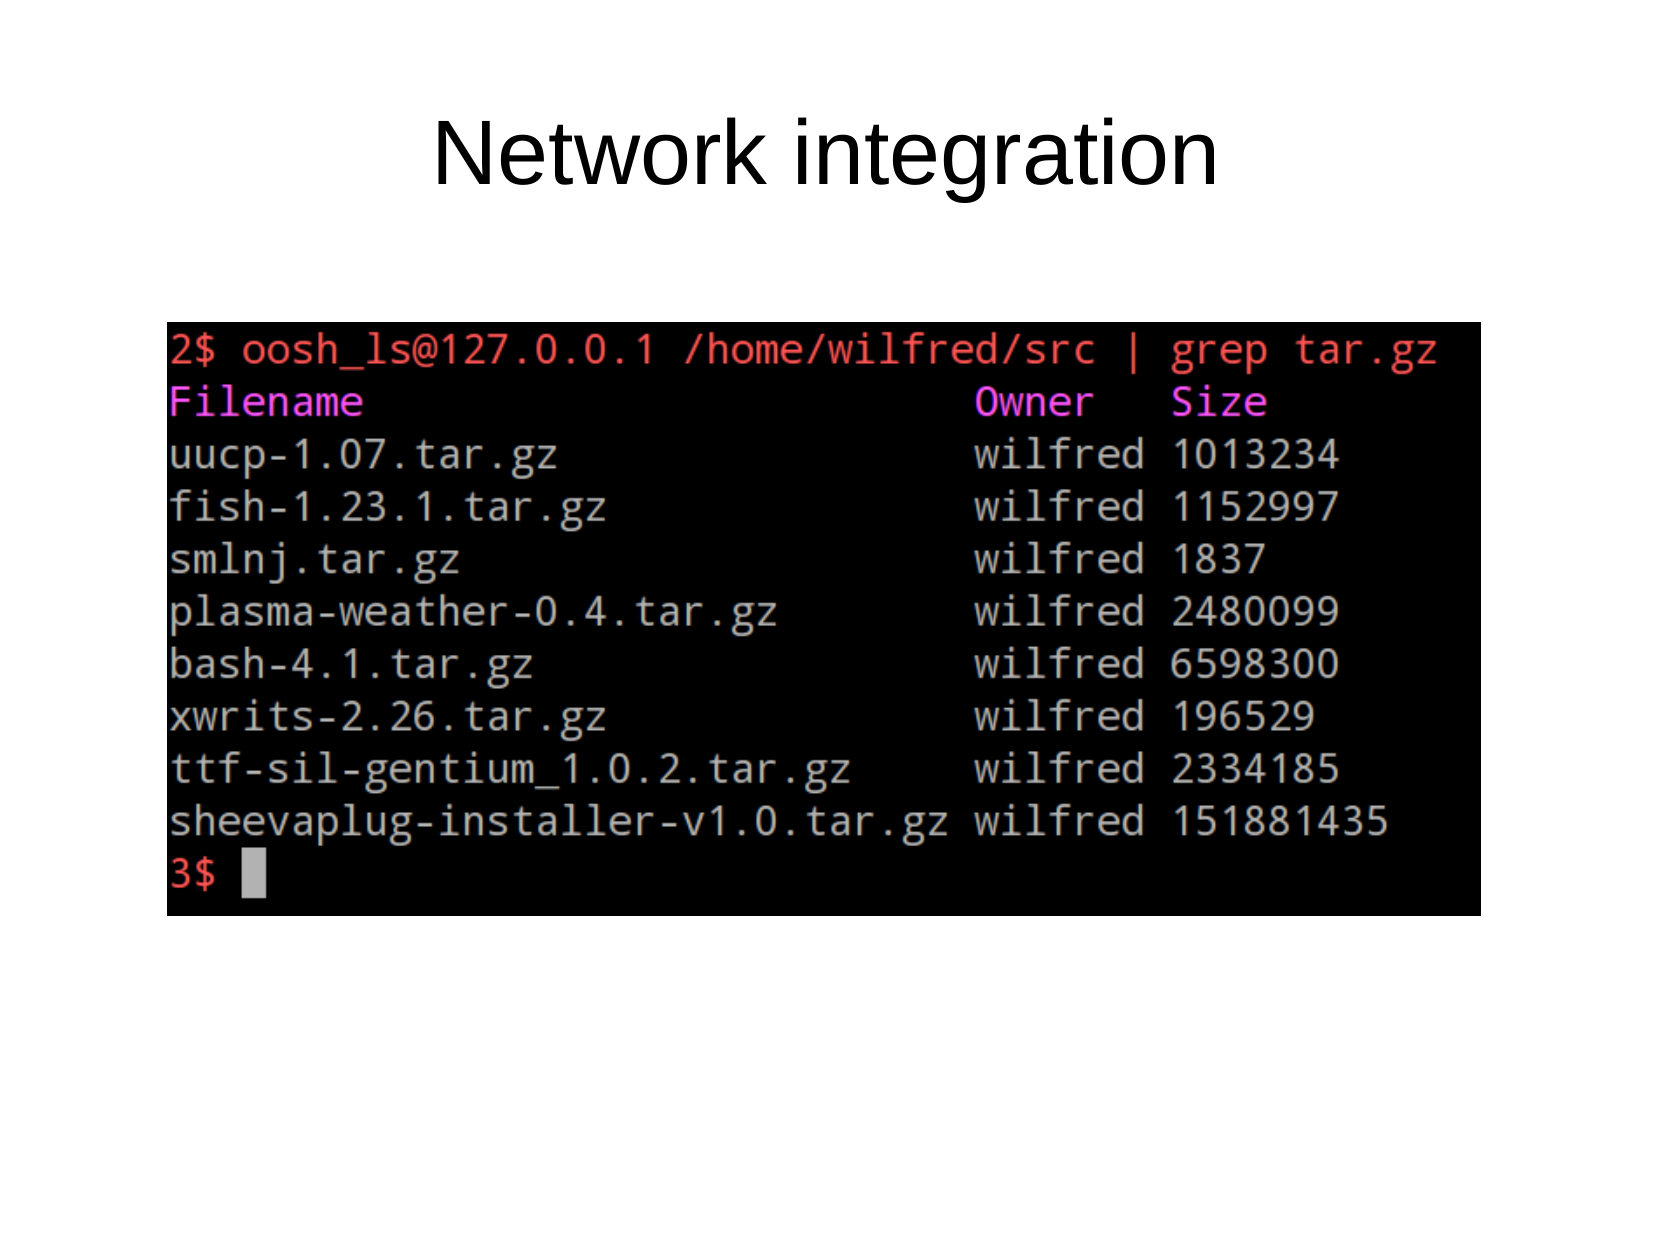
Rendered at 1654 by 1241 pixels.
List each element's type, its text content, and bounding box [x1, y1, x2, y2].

picture [167, 322, 1481, 916]
title Network integration [82, 56, 1571, 250]
